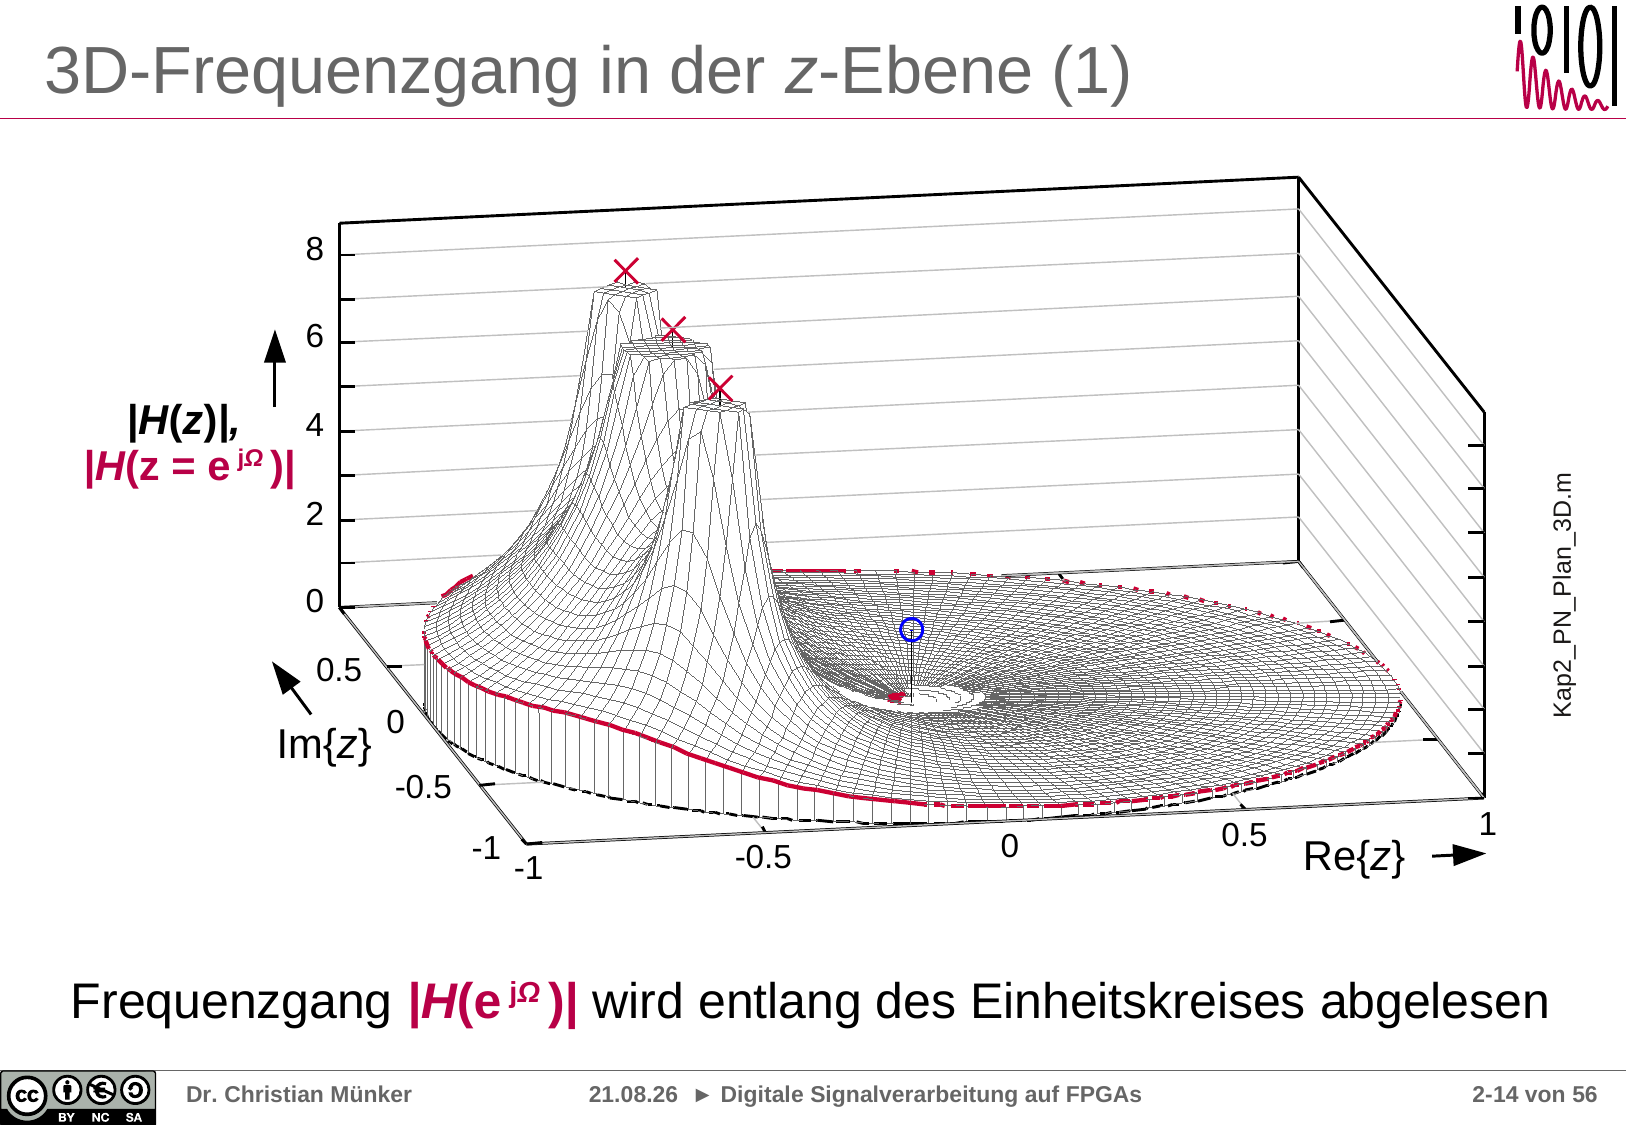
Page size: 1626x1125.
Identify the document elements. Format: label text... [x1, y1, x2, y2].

text_box 0.5 [316, 651, 376, 700]
text_box -0.5 [734, 838, 809, 887]
text_box 8 [305, 230, 330, 279]
picture [1511, 0, 1624, 113]
list Frequenzgang |H(e jΩ )| wird entlang des Einheitskreises abgelesen [70, 962, 1607, 1024]
text_box 0 [1000, 827, 1025, 876]
text_box 0.5 [1221, 816, 1281, 865]
text_box Kap2_PN_Plan_3D.m [1540, 426, 1588, 734]
text_box |H(z)|, |H(z = e jΩ )| [64, 389, 314, 502]
text_box -1 [471, 829, 510, 877]
text_box Re{z} [1302, 832, 1433, 881]
text_box -1 [513, 849, 552, 898]
text_box 6 [305, 317, 330, 366]
text_box 1 [1478, 805, 1503, 854]
text_box Im{z} [276, 721, 396, 769]
title 3D-Frequenzgang in der z-Ebene (1) [44, 10, 1299, 137]
text_box 0 [386, 703, 411, 752]
text_box 4 [314, 406, 330, 455]
text_box -0.5 [394, 768, 469, 817]
text_box 0 [305, 582, 330, 631]
text_box 2 [305, 495, 330, 544]
